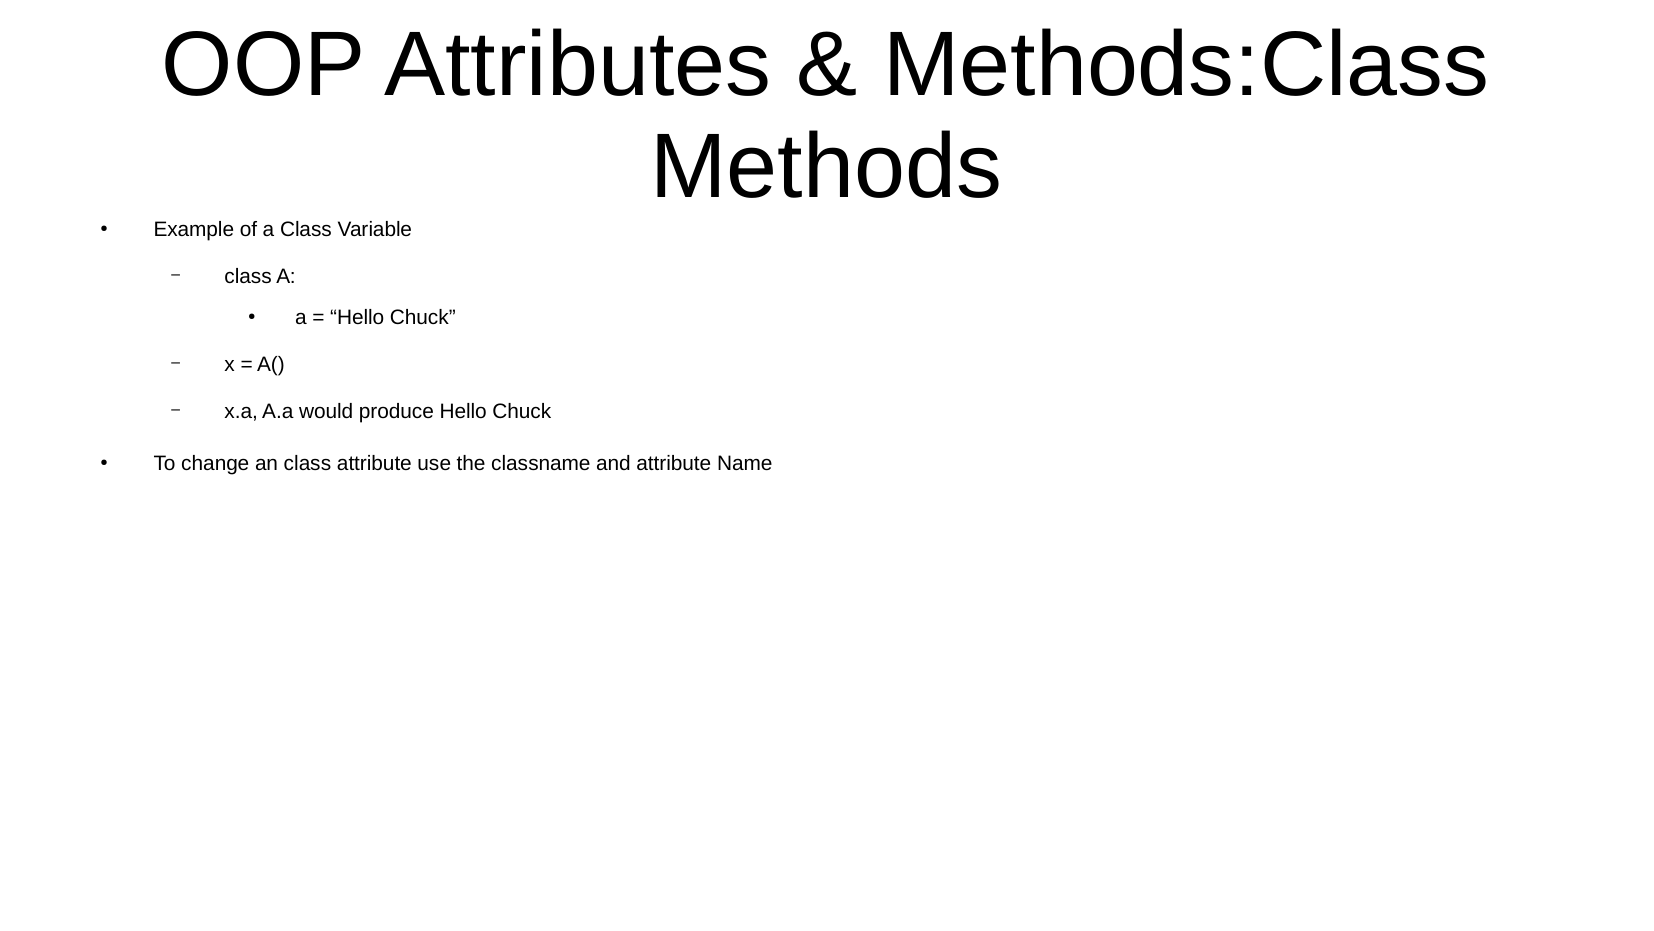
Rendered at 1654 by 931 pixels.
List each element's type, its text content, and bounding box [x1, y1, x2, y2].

title OOP Attributes & Methods:Class Methods [82, 12, 1571, 217]
list Example of a Class Variable class A: a = “Hello Chuck” x = A() x.a, A.a would produce Hello Chuck To change an class attribute use the classname and attribute Name [82, 217, 1636, 916]
